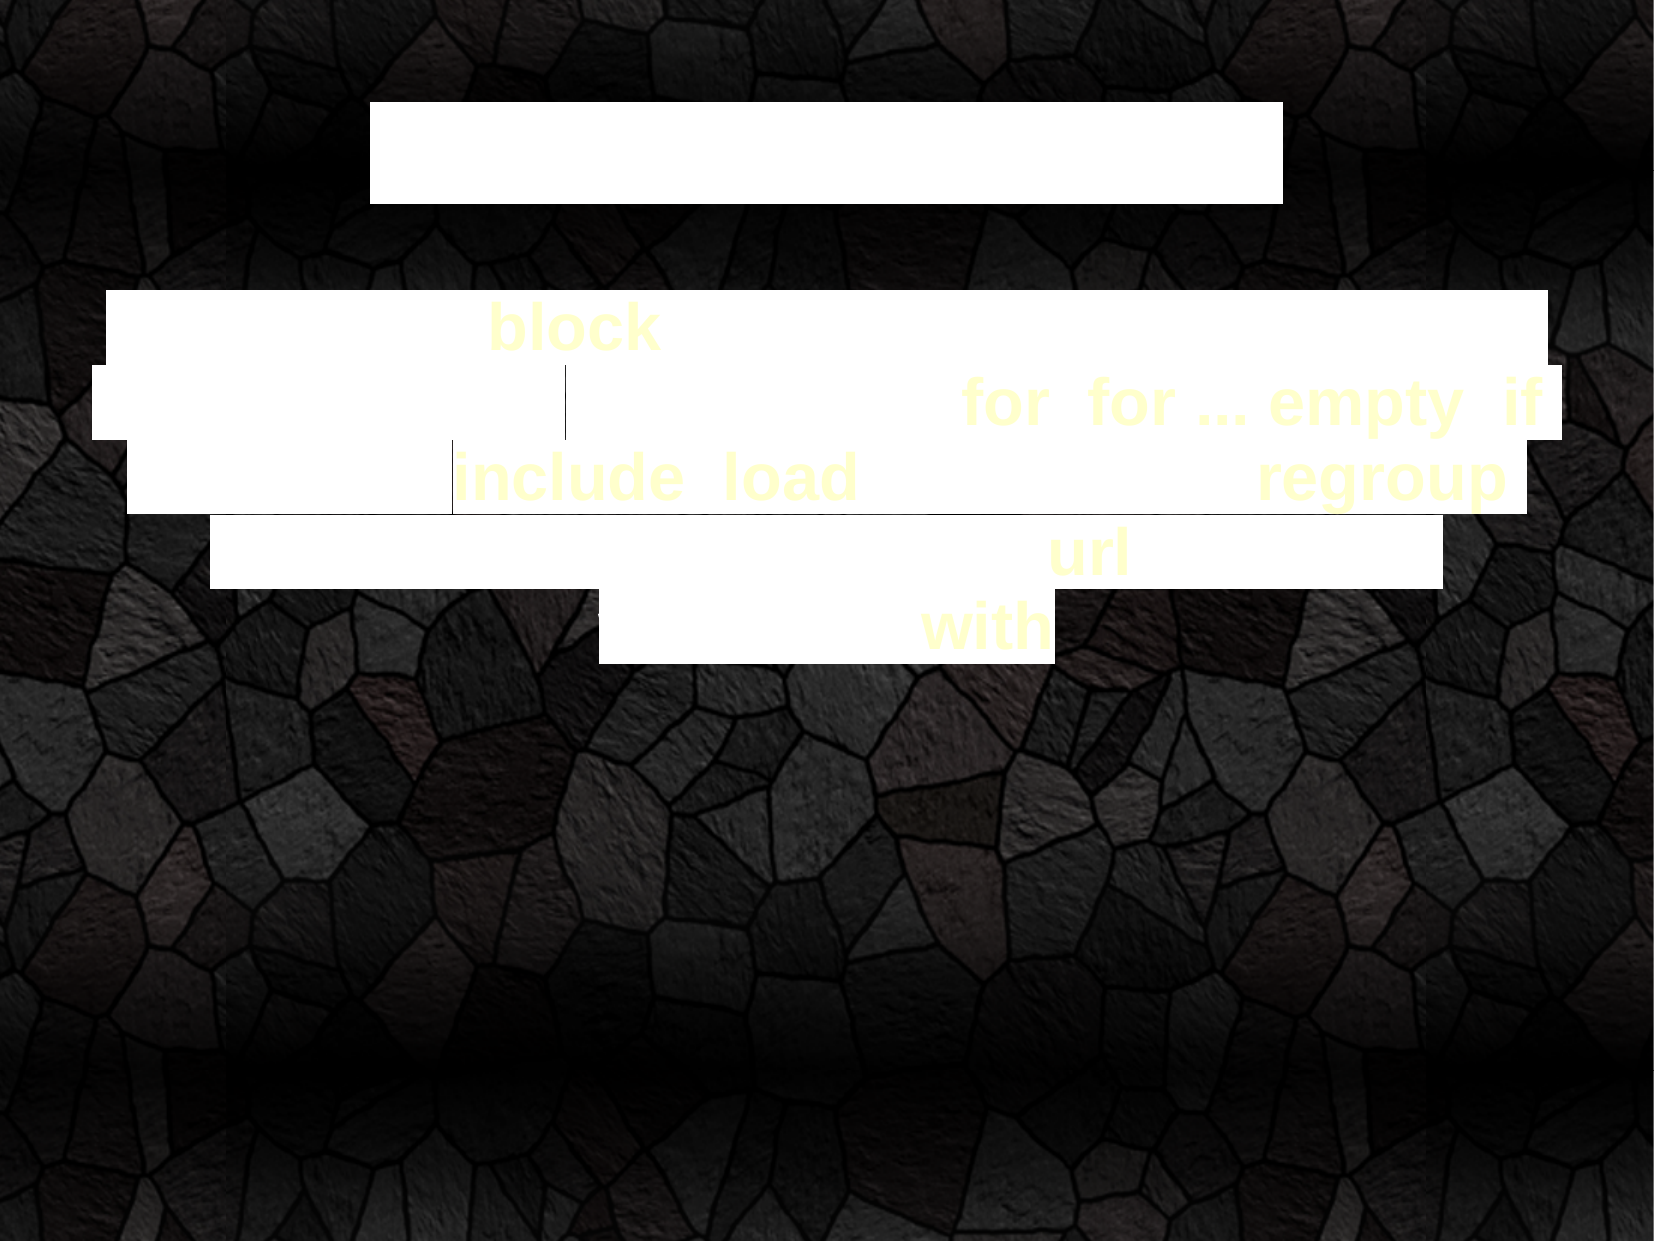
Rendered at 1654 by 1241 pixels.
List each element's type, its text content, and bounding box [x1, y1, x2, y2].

title Etiquetas (Django 1.8) [82, 49, 1571, 257]
picture [0, 0, 1654, 1241]
list autoescape, block, comment, csrf_token, cycle, debug, extends, filter, firstof, for, for ... empty, if, ifchanged, include, load, lorem, now, regroup, spaceless, ssi, templatetag, url, verbatim, widthratio, with [82, 290, 1571, 1010]
